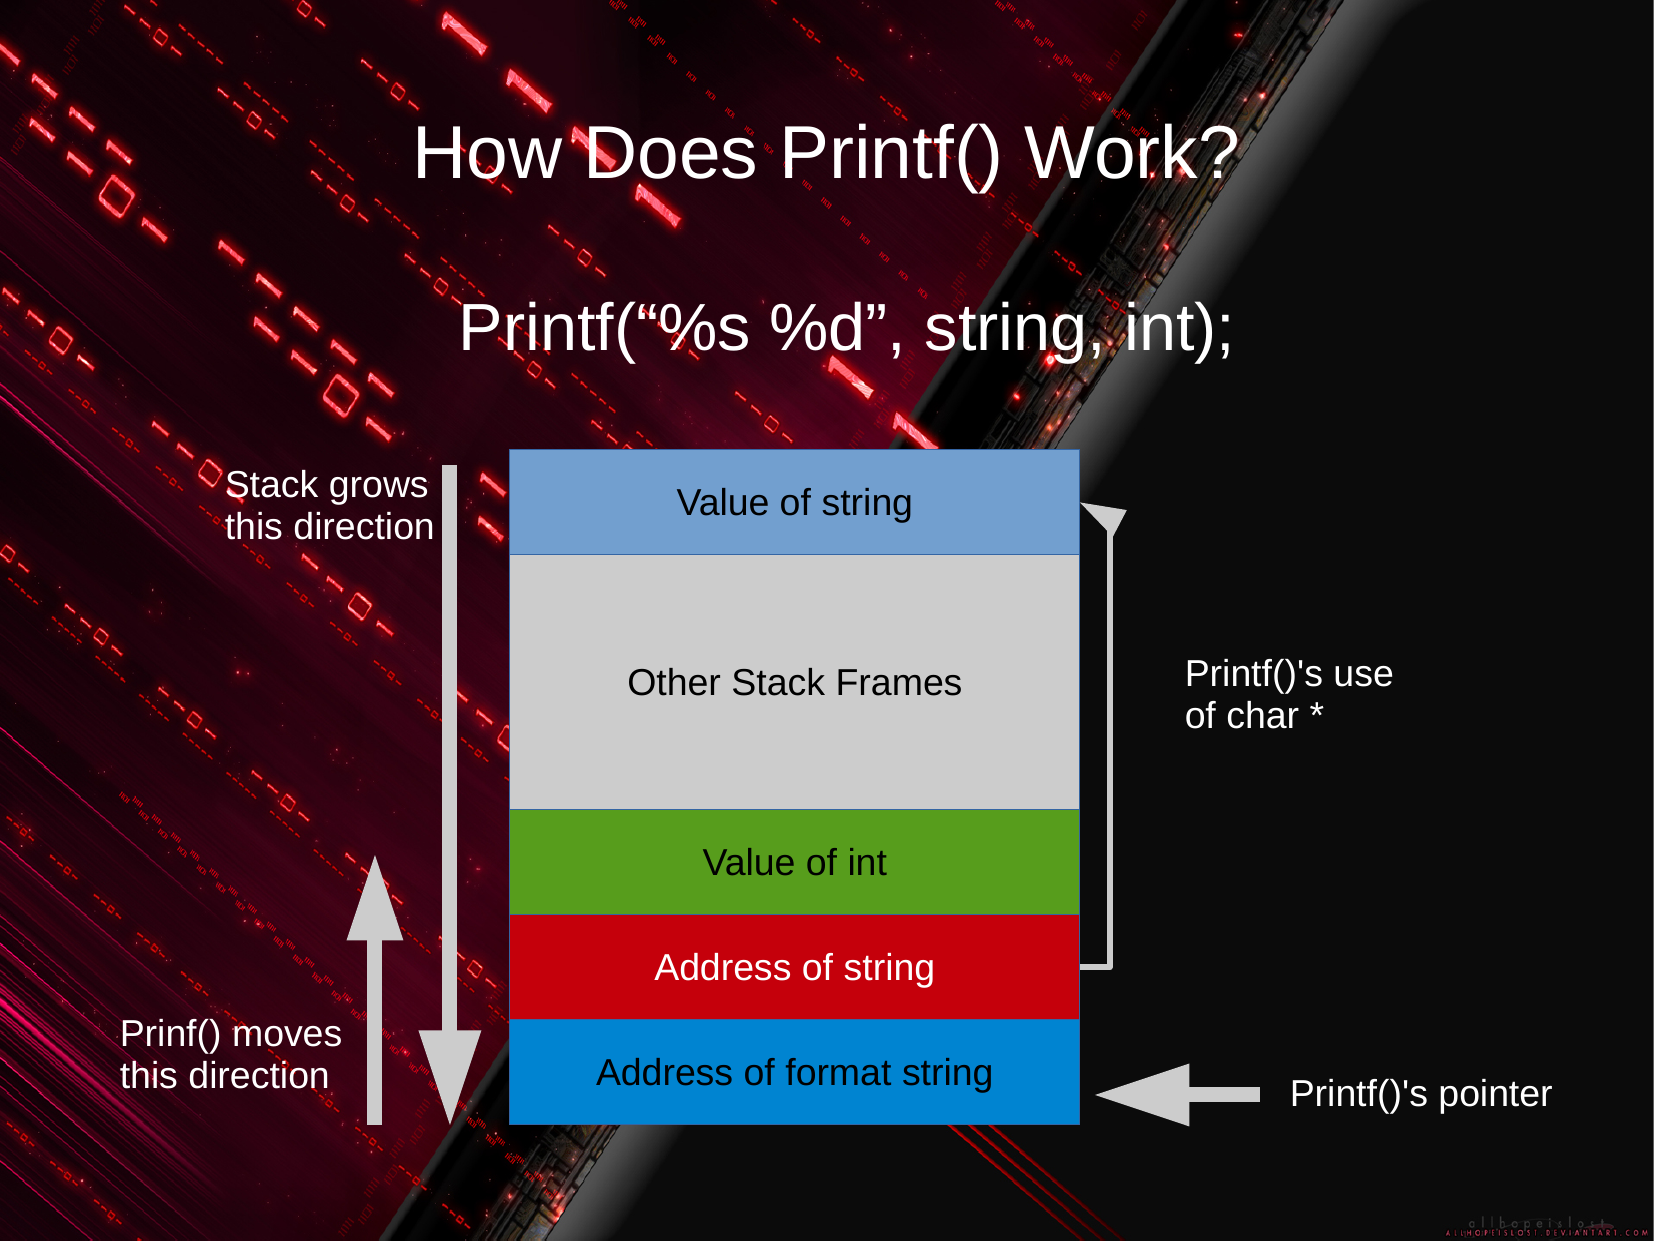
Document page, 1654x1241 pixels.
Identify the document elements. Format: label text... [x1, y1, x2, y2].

text_box Printf()'s pointer [1274, 1064, 1590, 1140]
picture [0, 0, 1654, 1241]
text_box Value of int [509, 810, 1080, 915]
text_box Stack grows this direction [209, 456, 465, 555]
list Printf(“%s %d”, string, int); [388, 290, 1266, 375]
text_box Value of string [509, 449, 1080, 555]
text_box Address of format string [509, 1020, 1080, 1125]
text_box Printf()'s use of char * [1169, 644, 1425, 744]
text_box Other Stack Frames [509, 555, 1080, 810]
title How Does Printf() Work? [82, 49, 1571, 257]
text_box Address of string [509, 915, 1080, 1020]
text_box Prinf() moves this direction [104, 1004, 360, 1104]
